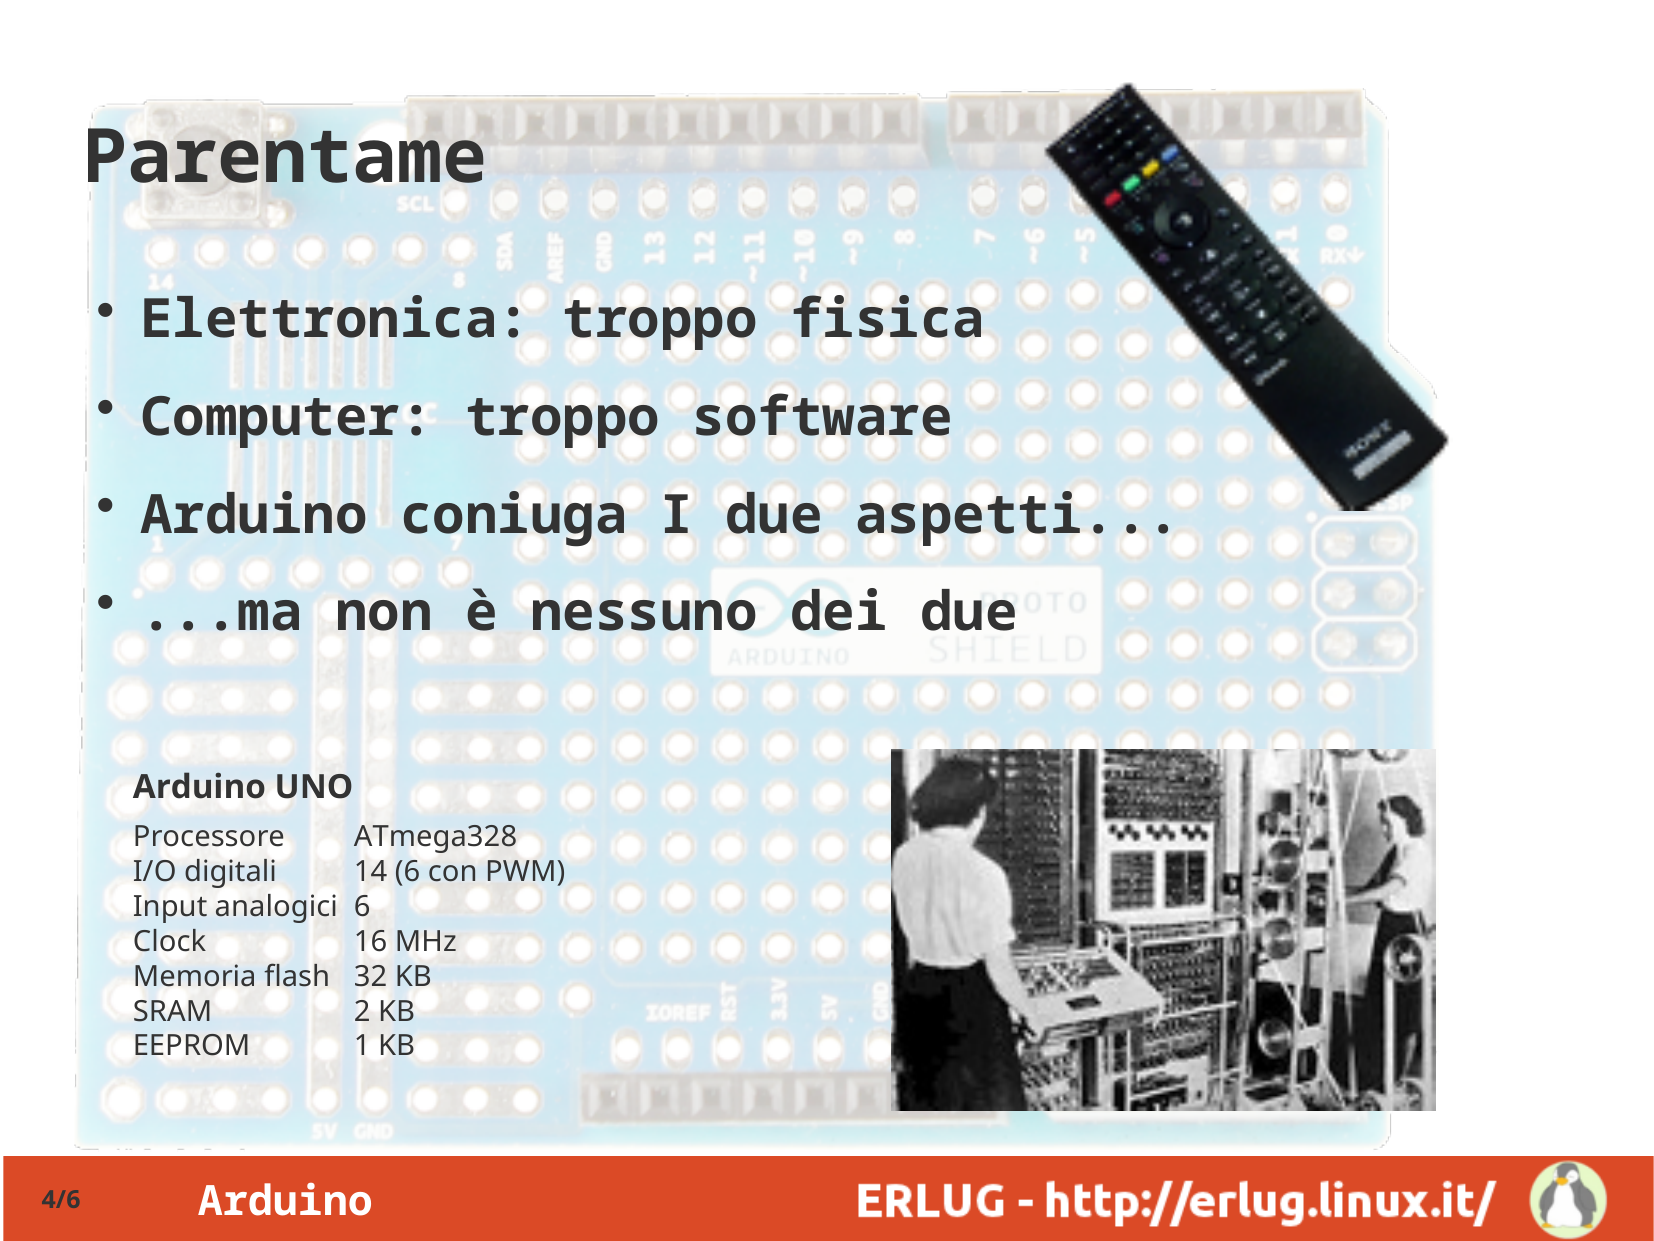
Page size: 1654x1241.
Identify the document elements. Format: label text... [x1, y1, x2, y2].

picture [74, 88, 1439, 1152]
text_box Arduino UNO [118, 757, 358, 813]
title Parentame [82, 49, 1571, 257]
text_box Processore ATmega328 I/O digitali 14 (6 con PWM) Input analogici 6 Clock 16 MHz Memoria flash 32 KB SRAM 2 KB EEPROM 1 KB [118, 809, 858, 1070]
list Elettronica: troppo fisica Computer: troppo software Arduino coniuga I due aspetti... ...ma non è nessuno dei due [87, 242, 1579, 1062]
picture [1028, 82, 1453, 511]
picture [3, 1156, 1654, 1241]
